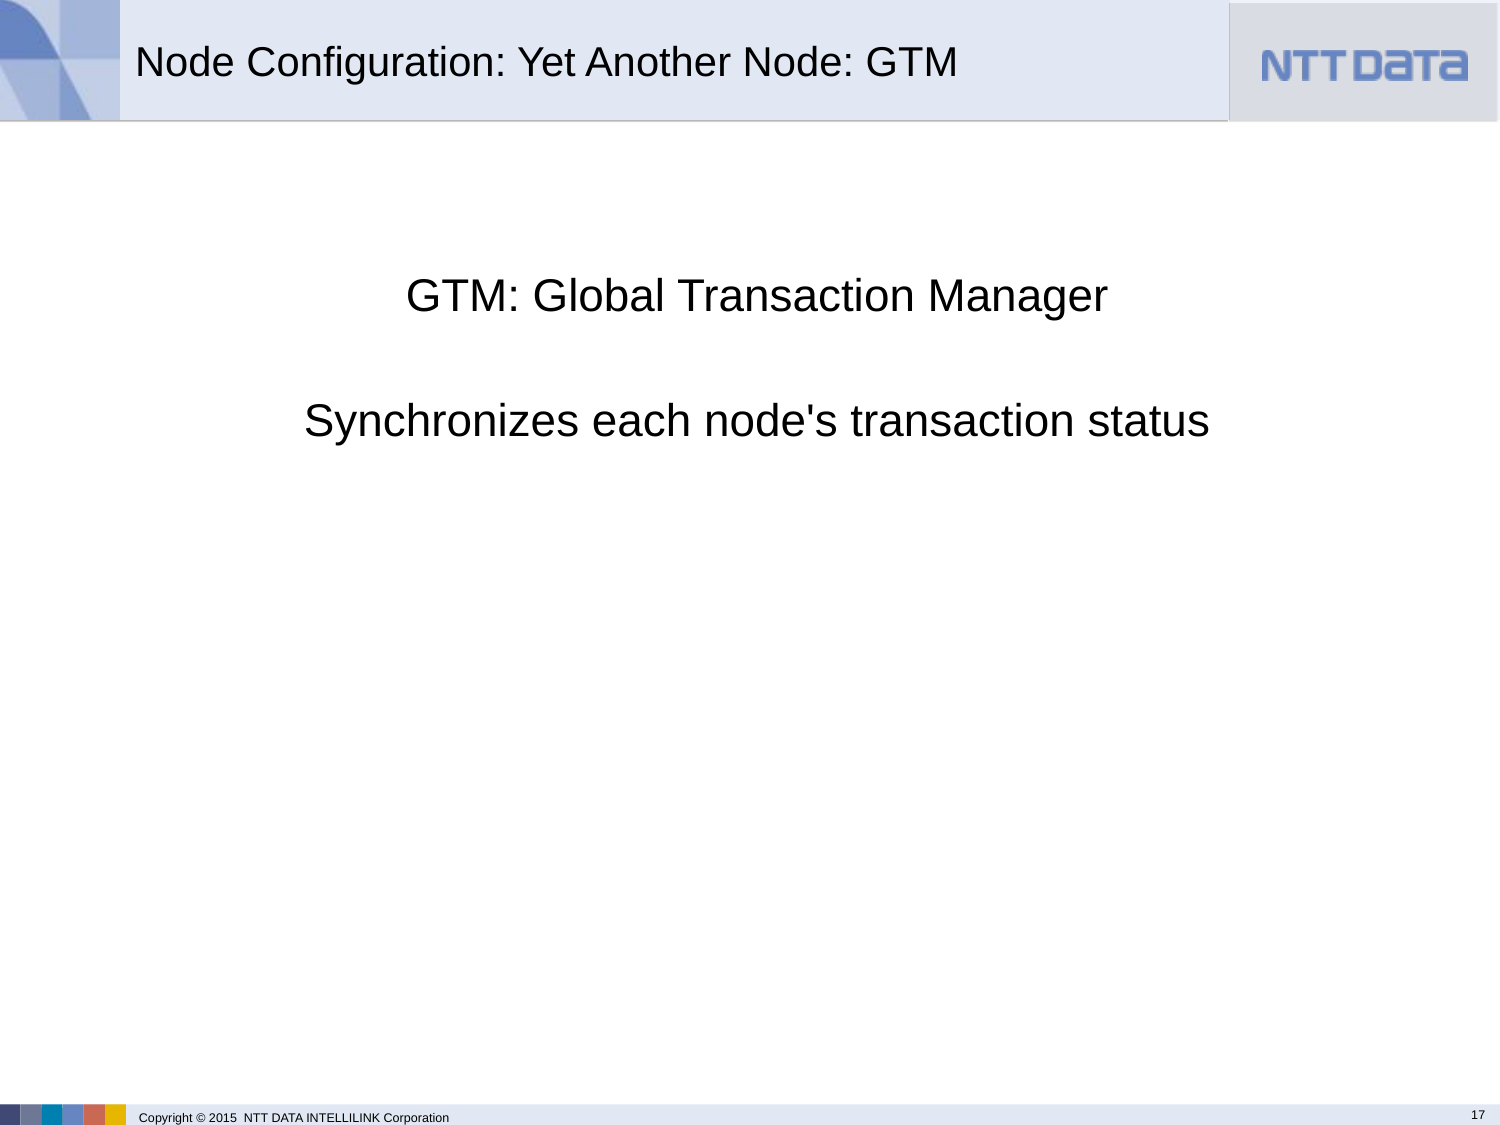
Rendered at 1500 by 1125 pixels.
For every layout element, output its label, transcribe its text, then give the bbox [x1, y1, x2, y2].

list GTM: Global Transaction Manager Synchronizes each node's transaction status [52, 257, 1448, 529]
picture [1262, 50, 1468, 81]
picture [0, 0, 120, 120]
title Node Configuration: Yet Another Node: GTM [120, 0, 1241, 120]
